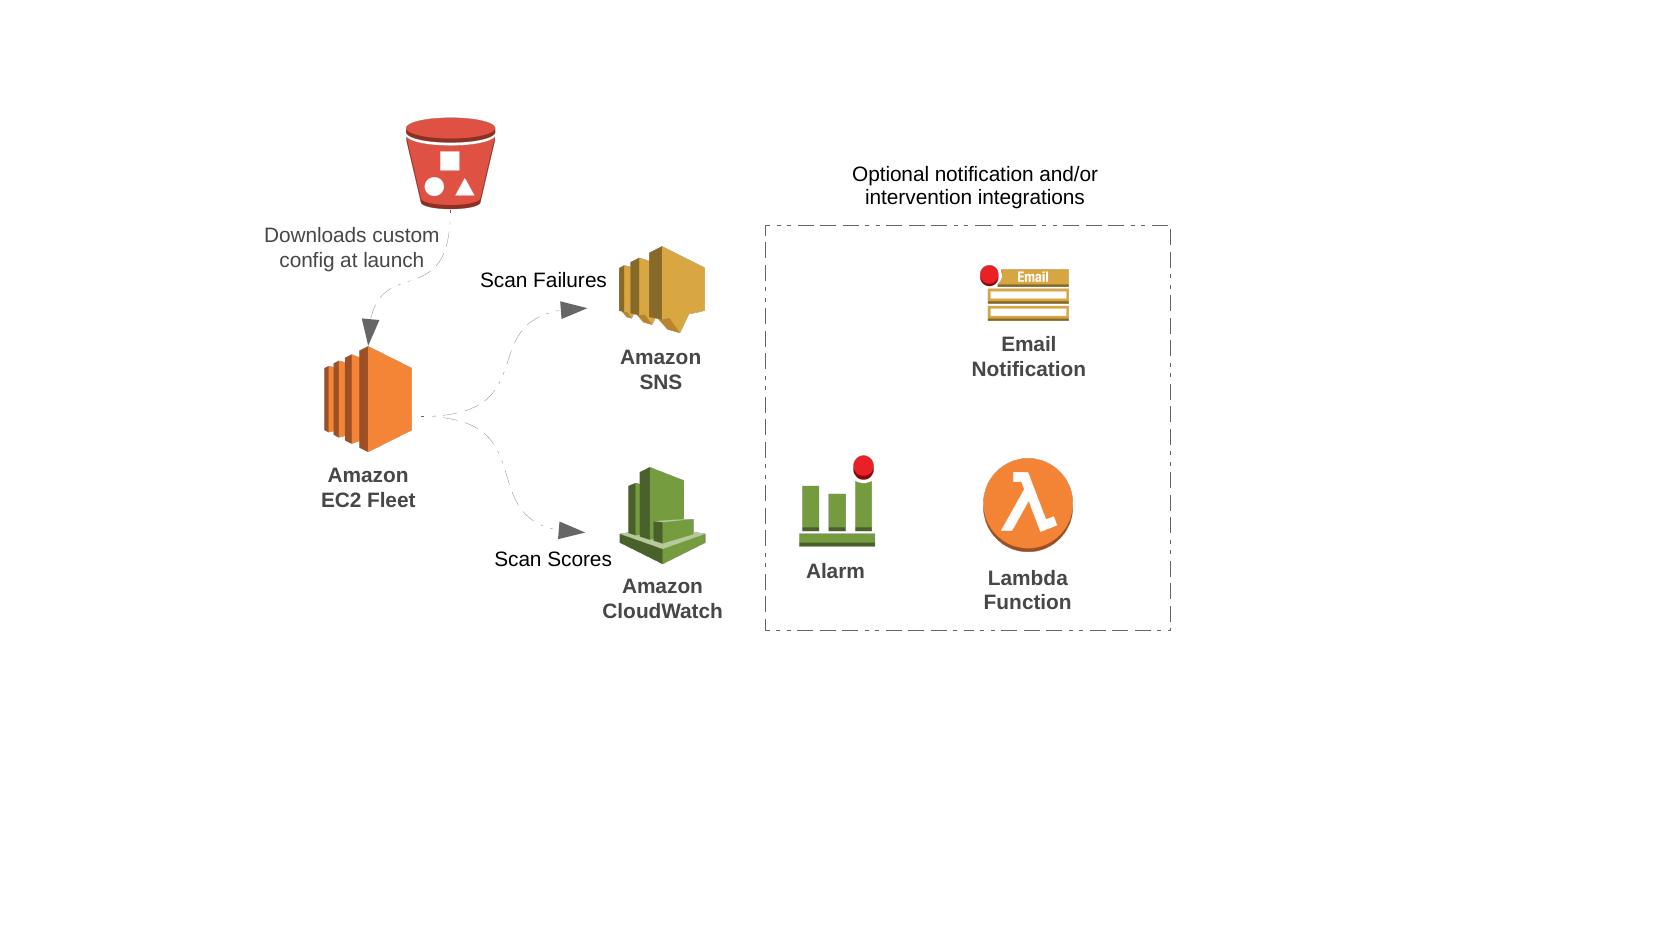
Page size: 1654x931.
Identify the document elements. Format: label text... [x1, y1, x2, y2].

picture [619, 466, 706, 565]
text_box Amazon CloudWatch [585, 573, 740, 599]
text_box Alarm [782, 558, 889, 604]
picture [323, 345, 413, 453]
picture [619, 246, 705, 333]
text_box Lambda Function [975, 564, 1080, 610]
picture [983, 458, 1073, 552]
picture [980, 265, 1069, 321]
picture [405, 117, 496, 211]
text_box Scan Scores [479, 540, 660, 579]
text_box Email Notification [968, 330, 1090, 376]
text_box Optional notification and/or intervention integrations [825, 155, 1126, 241]
picture [798, 455, 876, 547]
text_box Scan Failures [465, 260, 646, 299]
text_box Amazon SNS [587, 343, 735, 370]
text_box Amazon EC2 Fleet [315, 461, 421, 488]
text_box Downloads custom config at launch [244, 221, 459, 267]
